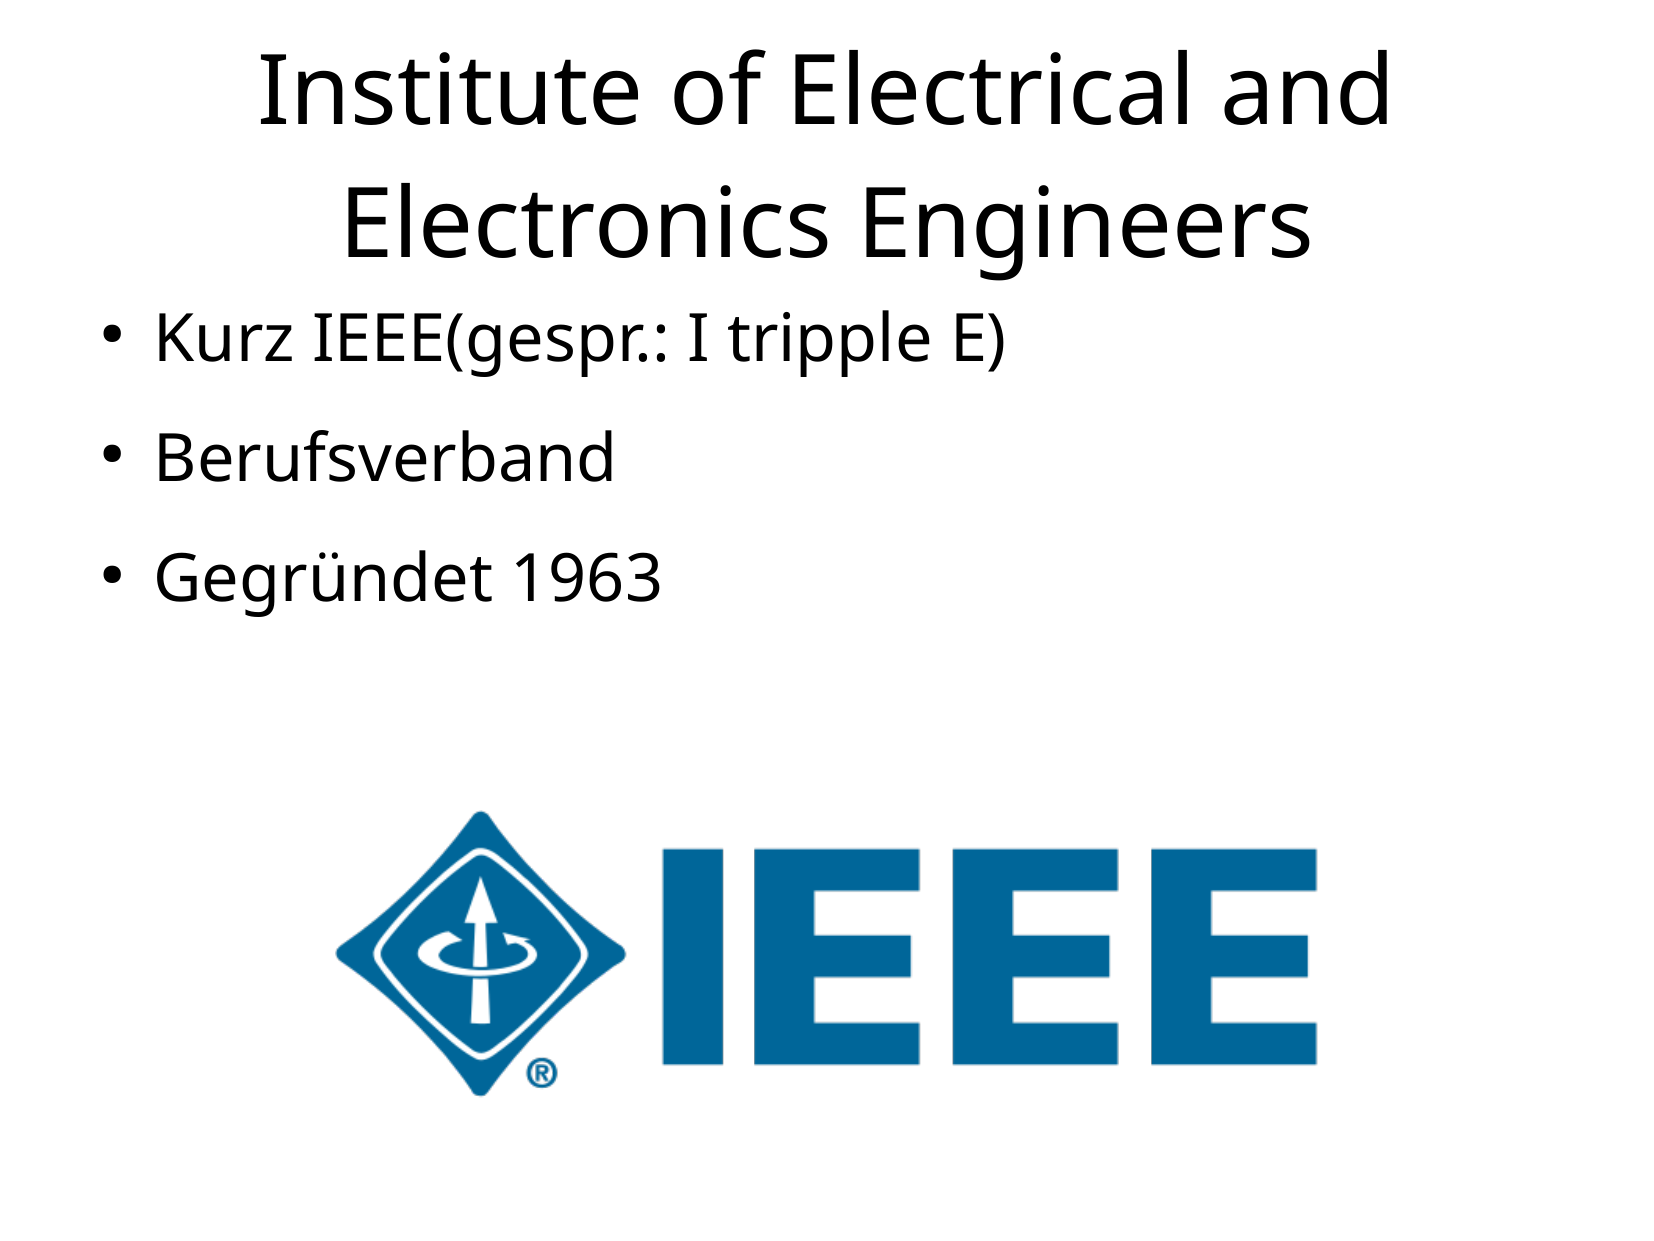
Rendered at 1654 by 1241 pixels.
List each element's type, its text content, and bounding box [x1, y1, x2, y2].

list Kurz IEEE(gespr.: I tripple E) Berufsverband Gegründet 1963 [82, 290, 1571, 1010]
title Institute of Electrical and Electronics Engineers [82, 34, 1571, 272]
picture [334, 809, 1319, 1100]
